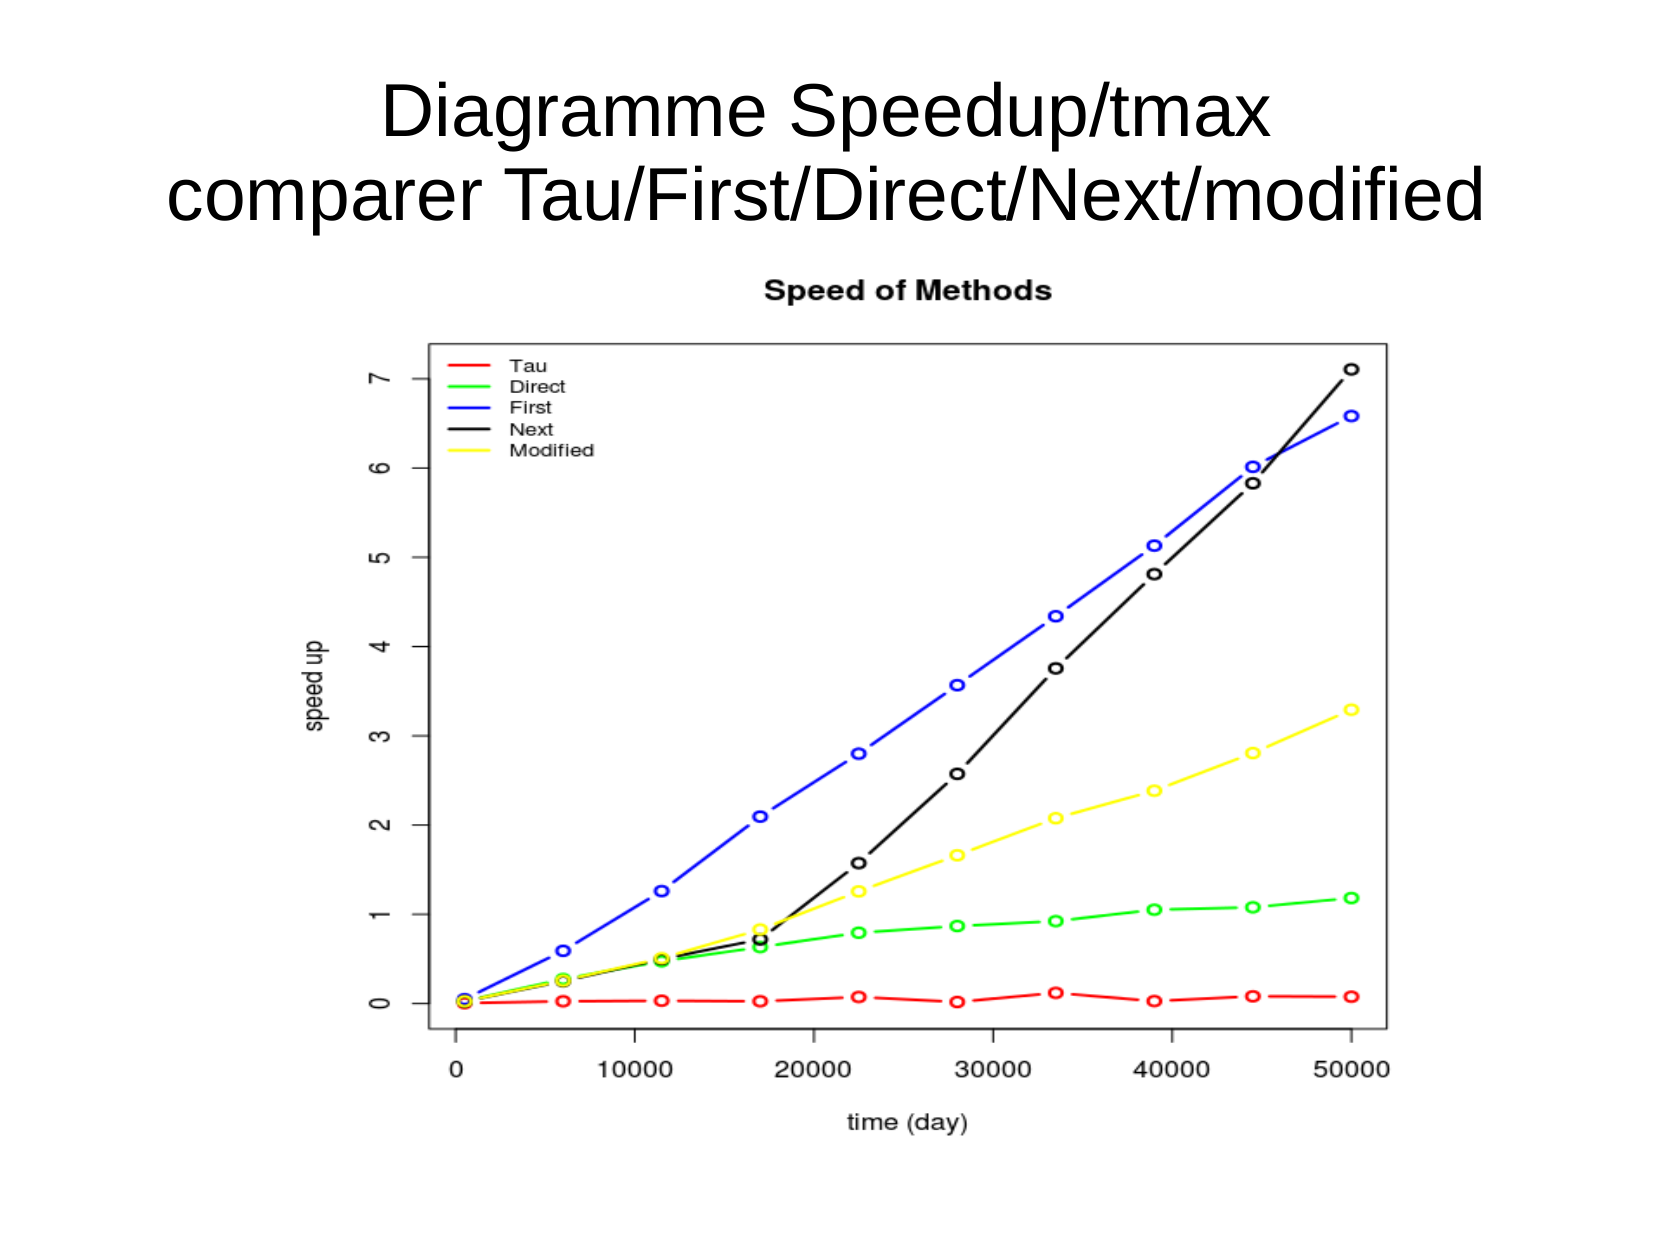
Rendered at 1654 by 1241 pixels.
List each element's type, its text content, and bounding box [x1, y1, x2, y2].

title Diagramme Speedup/tmax comparer Tau/First/Direct/Next/modified [82, 49, 1571, 257]
picture [300, 245, 1426, 1156]
